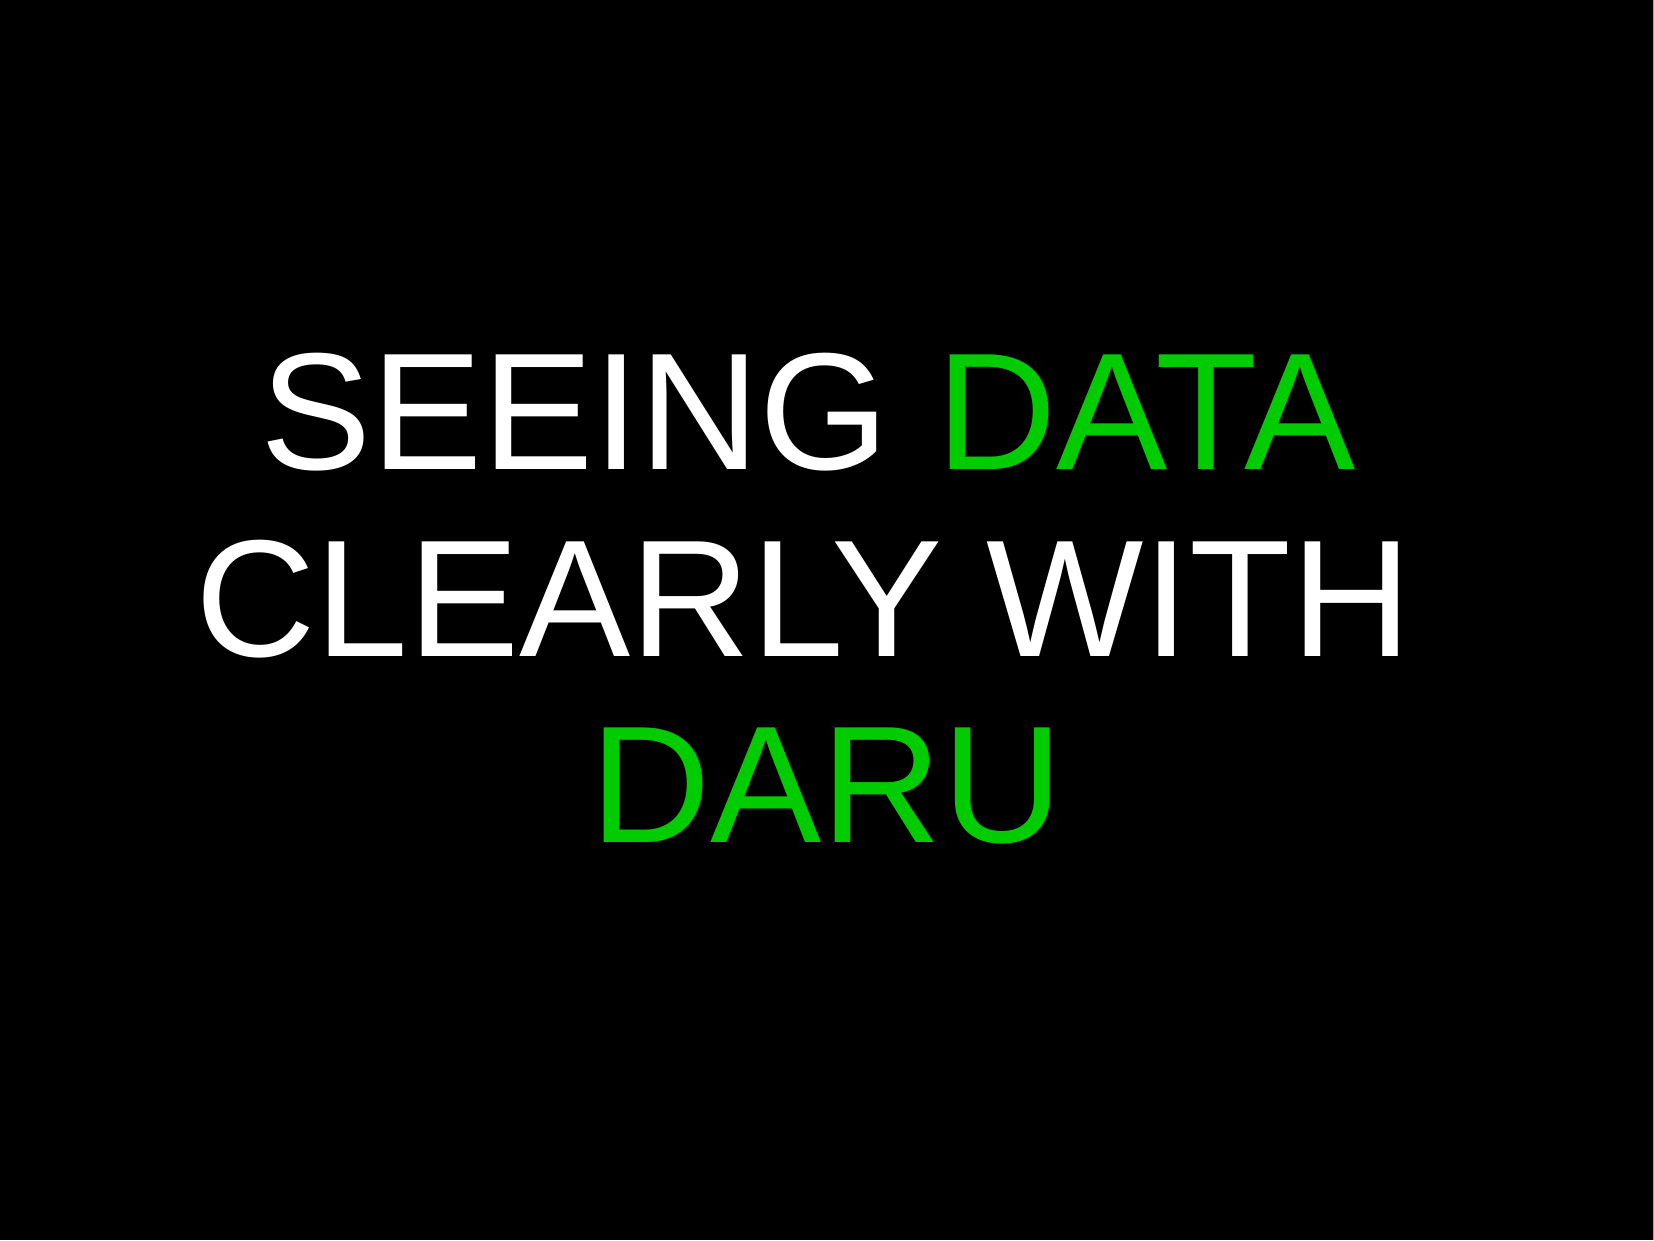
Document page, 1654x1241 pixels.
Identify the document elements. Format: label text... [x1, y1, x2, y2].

subtitle SEEING DATA CLEARLY WITH DARU [82, 118, 1571, 1079]
